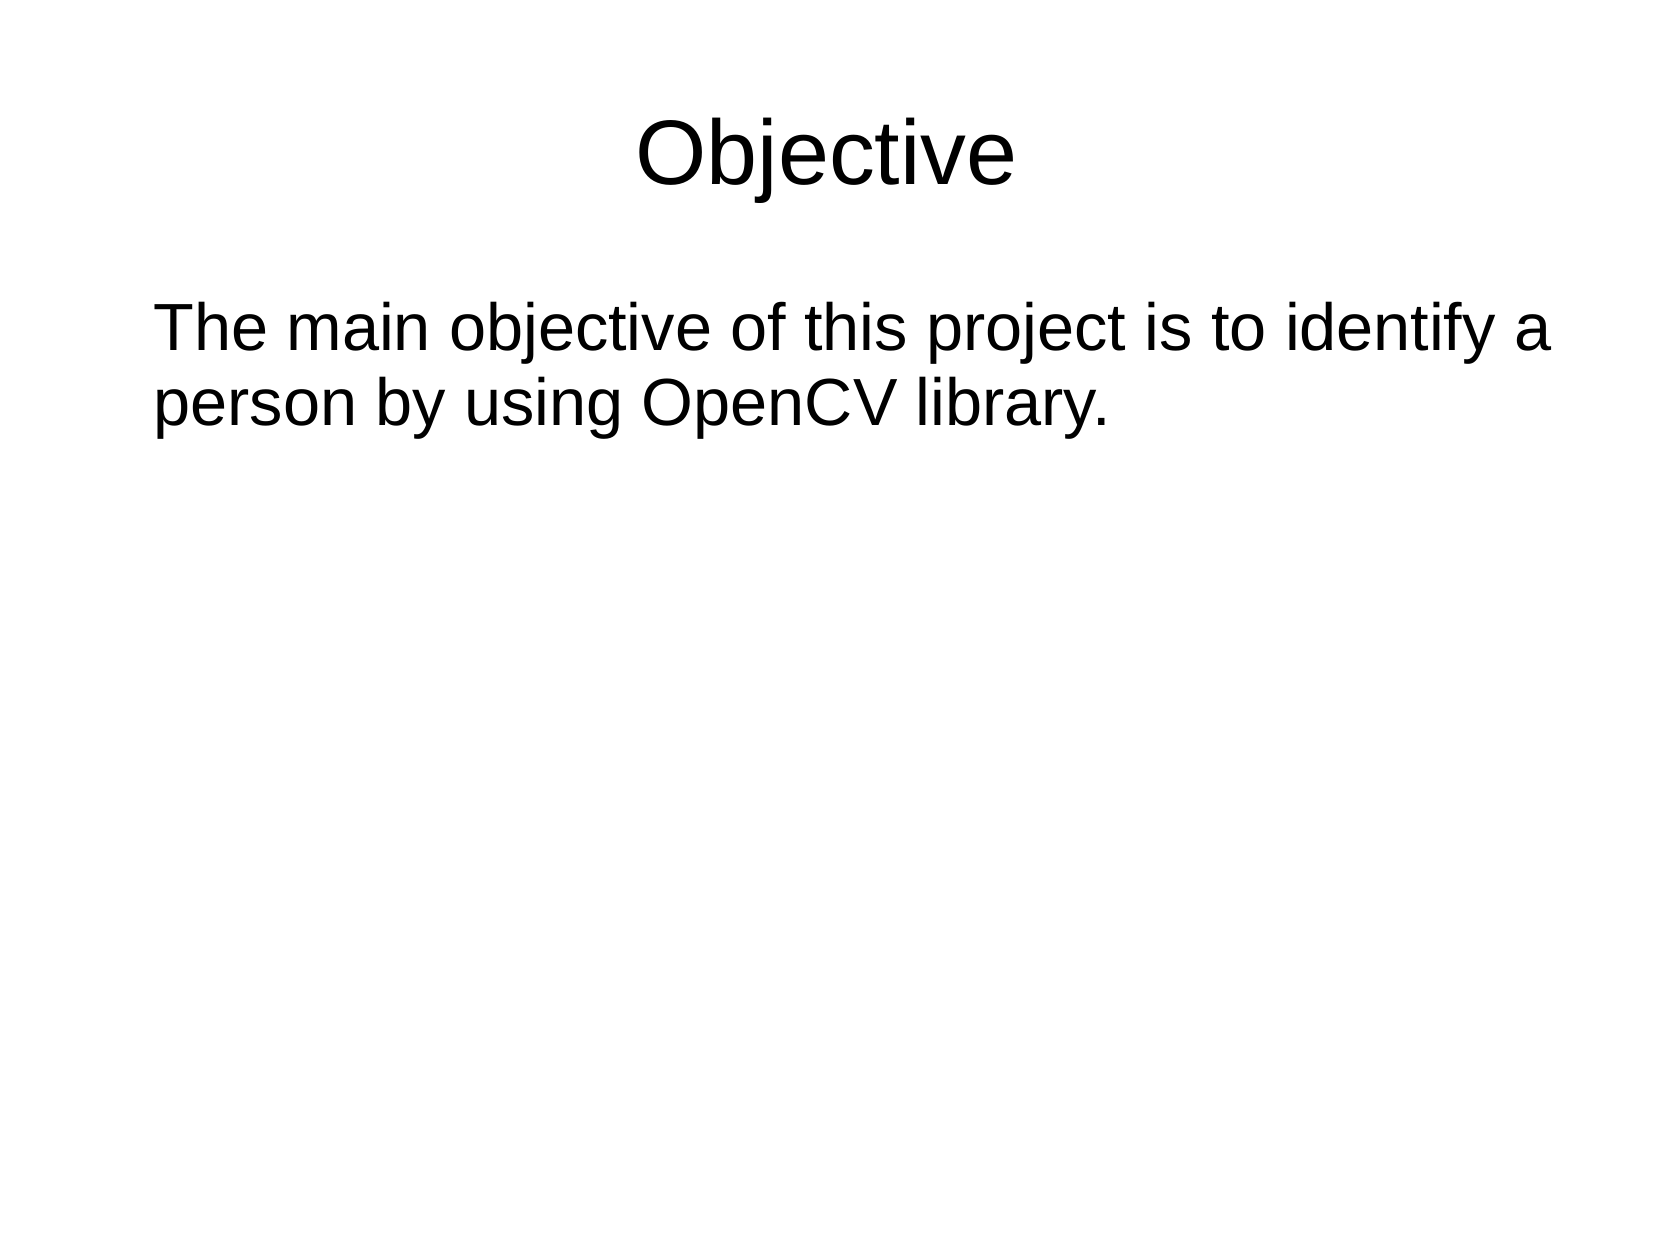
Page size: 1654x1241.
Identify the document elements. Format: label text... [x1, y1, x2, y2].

title Objective [82, 49, 1571, 257]
list The main objective of this project is to identify a person by using OpenCV library. [82, 290, 1571, 1010]
